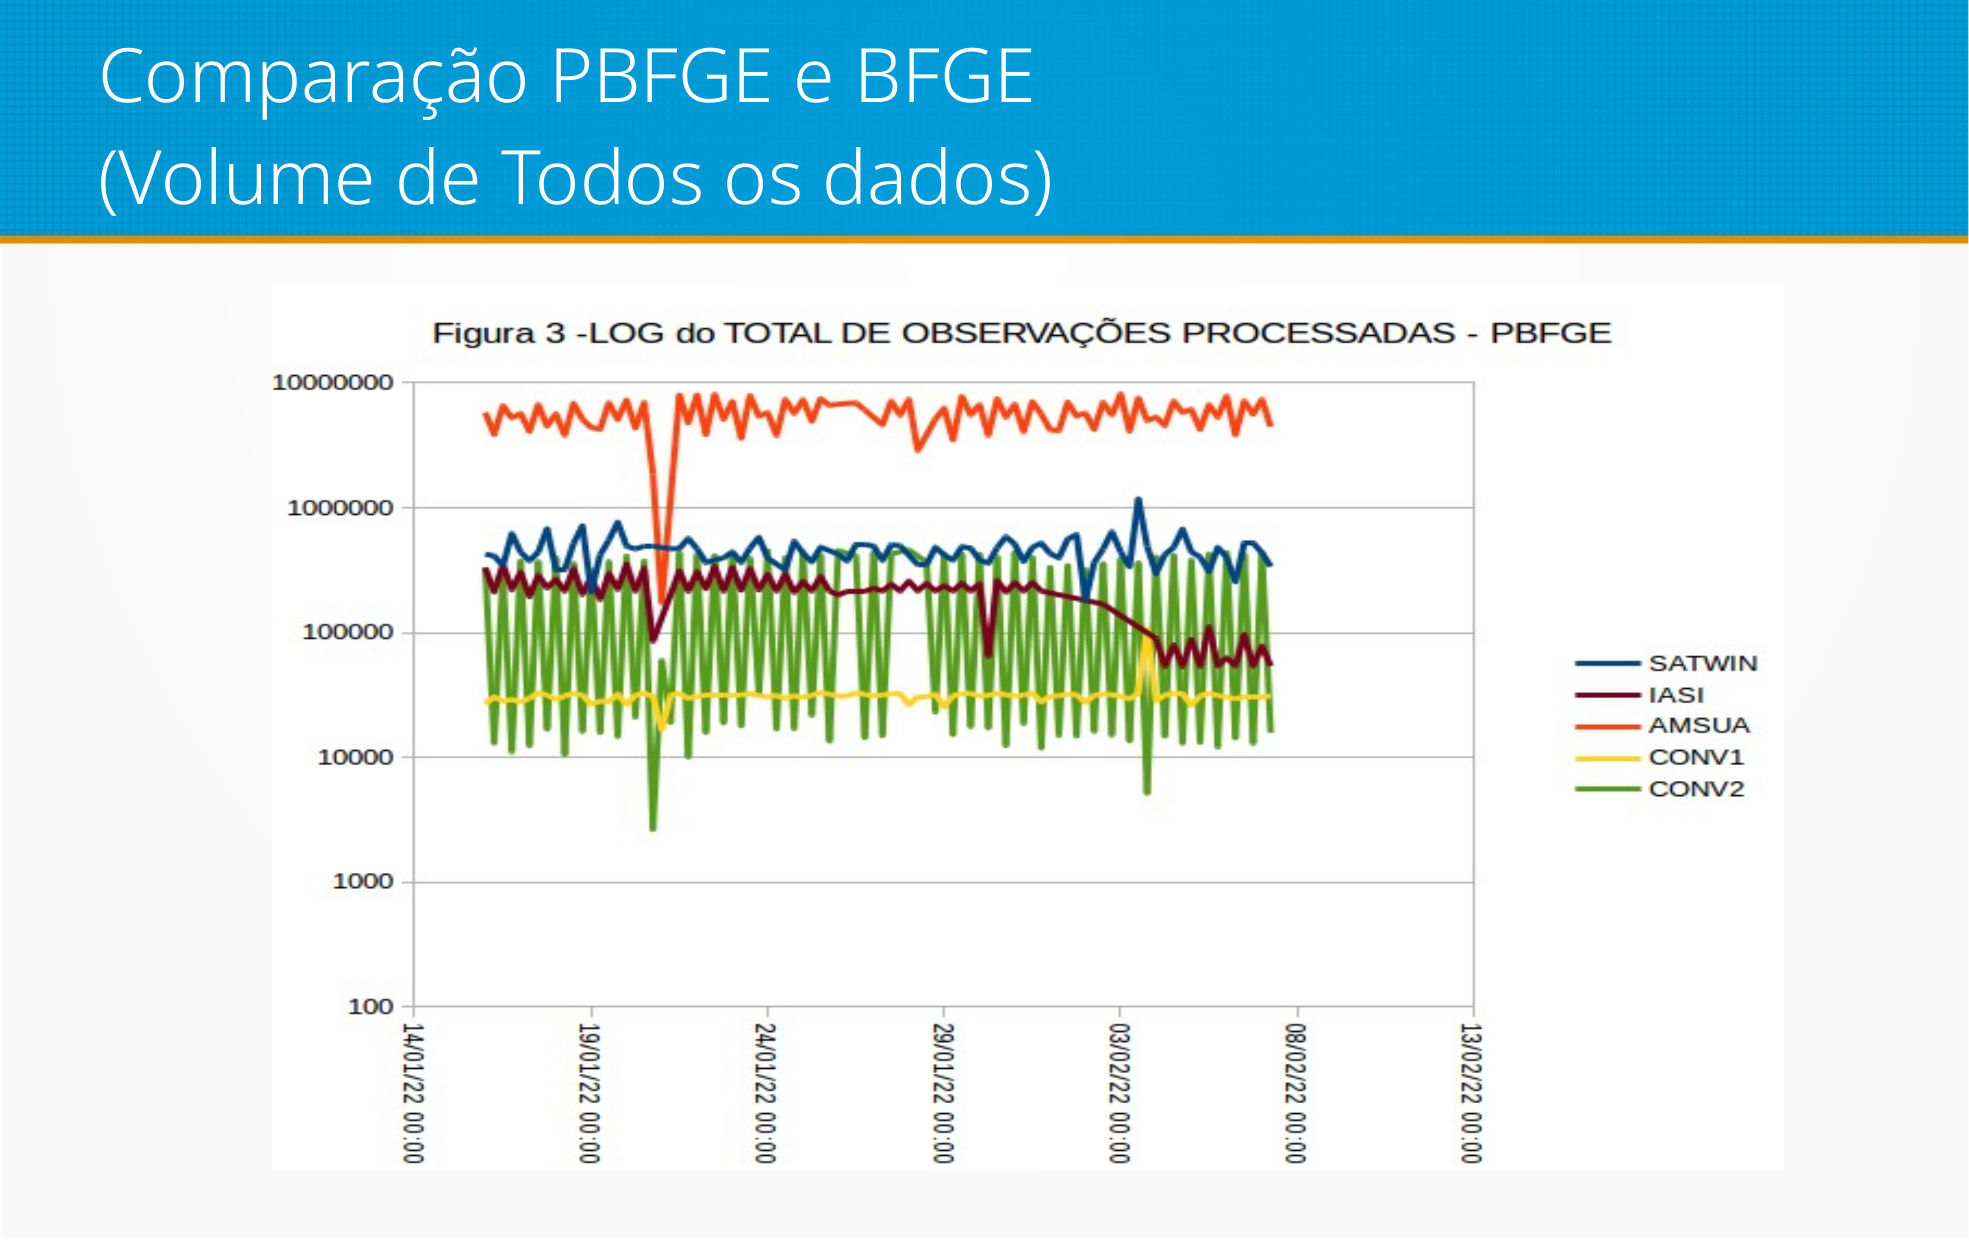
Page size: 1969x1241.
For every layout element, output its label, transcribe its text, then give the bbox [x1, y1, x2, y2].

title Comparação PBFGE e BFGE (Volume de Todos os dados) [98, 19, 1870, 227]
picture [0, 233, 1969, 1241]
